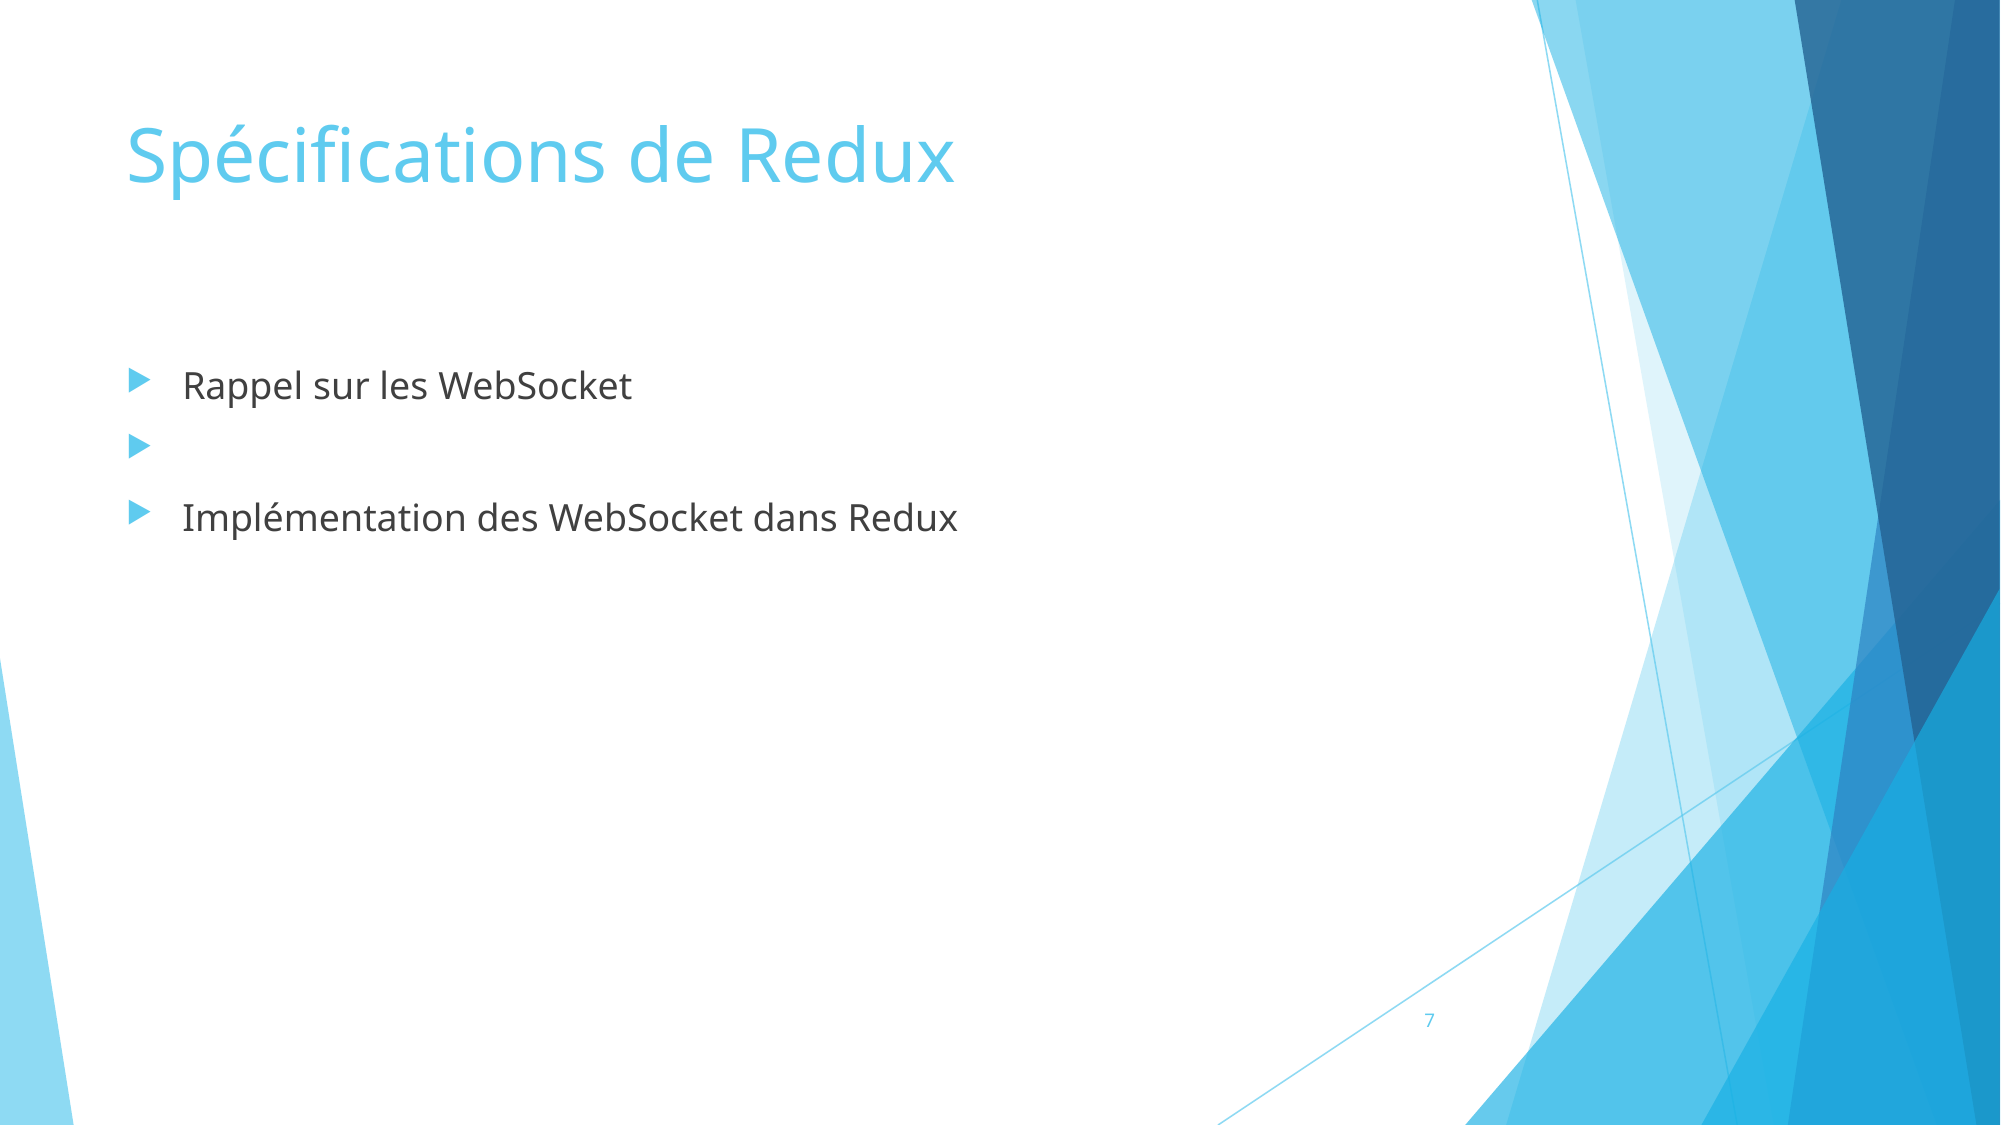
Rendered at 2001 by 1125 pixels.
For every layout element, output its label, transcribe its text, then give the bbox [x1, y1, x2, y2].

list Rappel sur les WebSocket Implémentation des WebSocket dans Redux [111, 354, 1522, 992]
title Spécifications de Redux [111, 99, 1522, 317]
text_box ‹#› [1409, 991, 1522, 1051]
